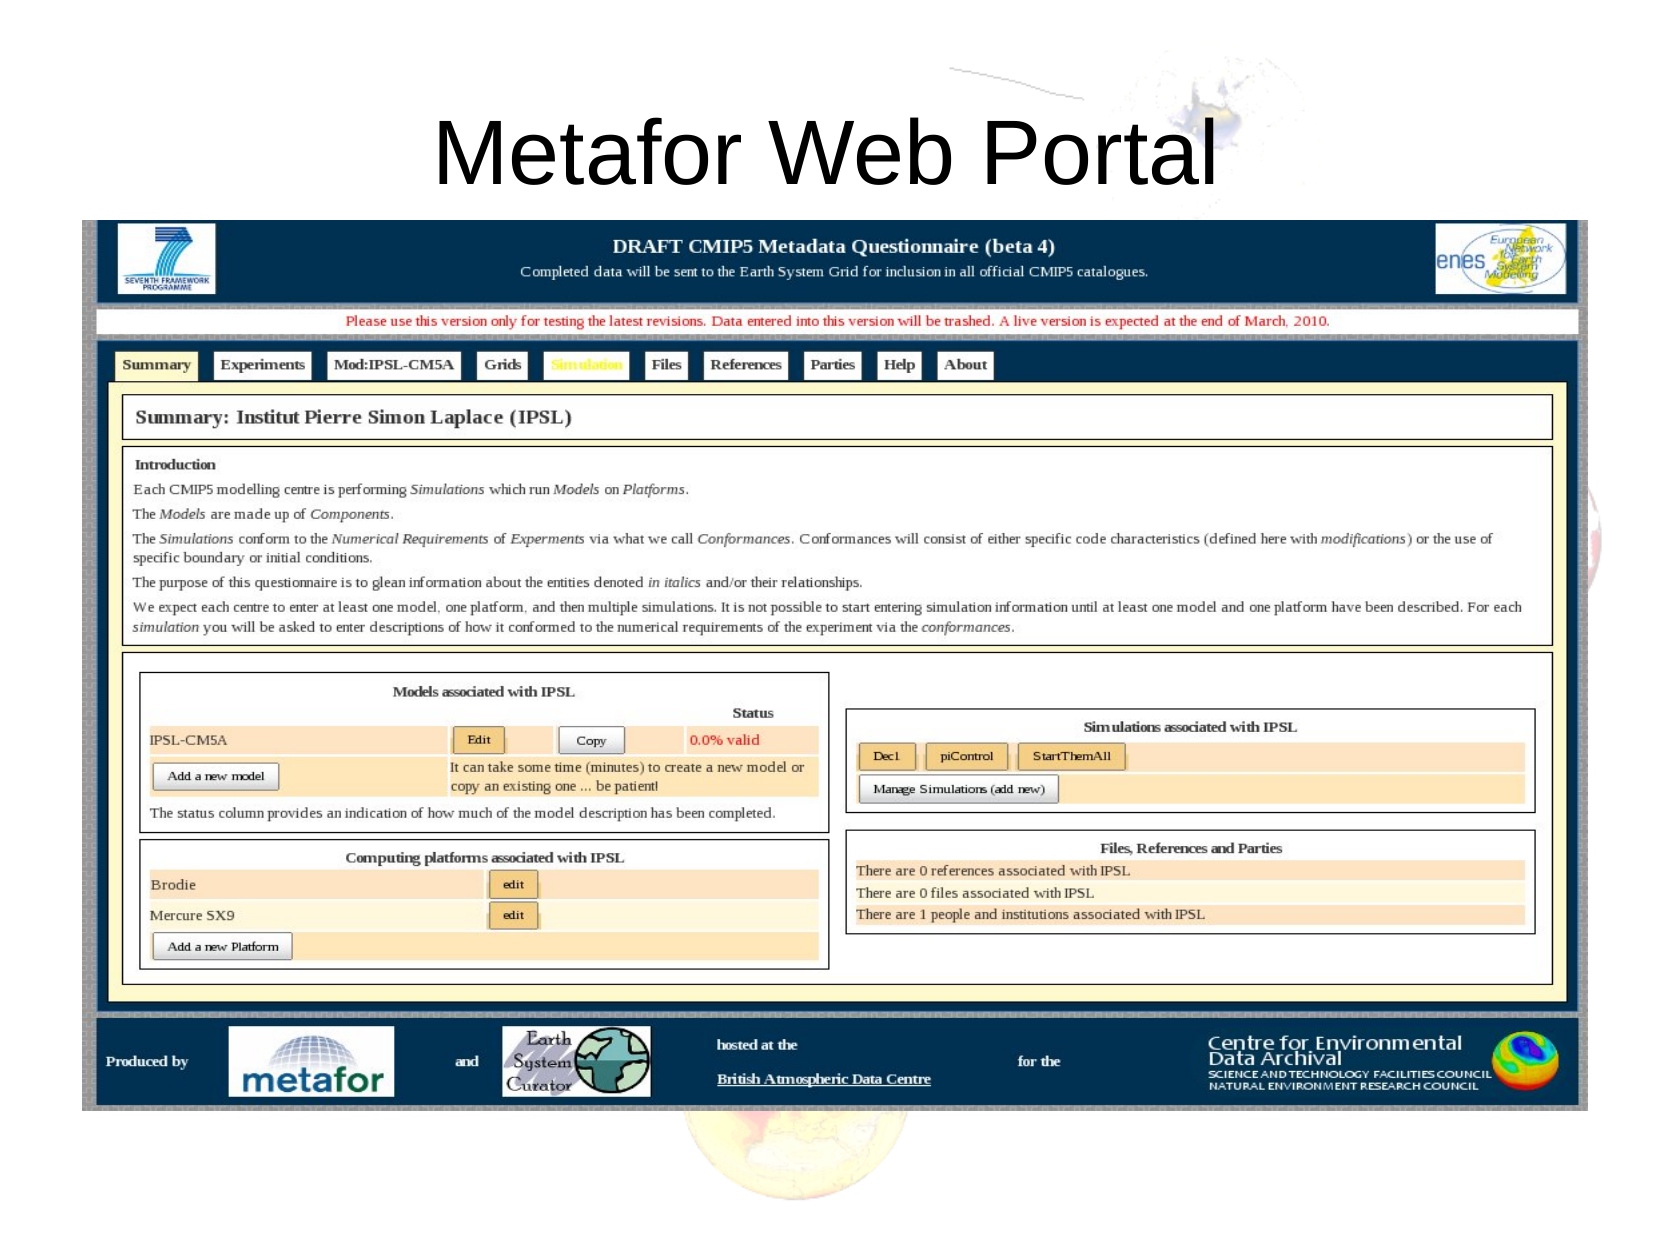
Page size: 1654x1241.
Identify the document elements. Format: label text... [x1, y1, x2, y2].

picture [0, 0, 1654, 1241]
title Metafor Web Portal [82, 49, 1571, 220]
